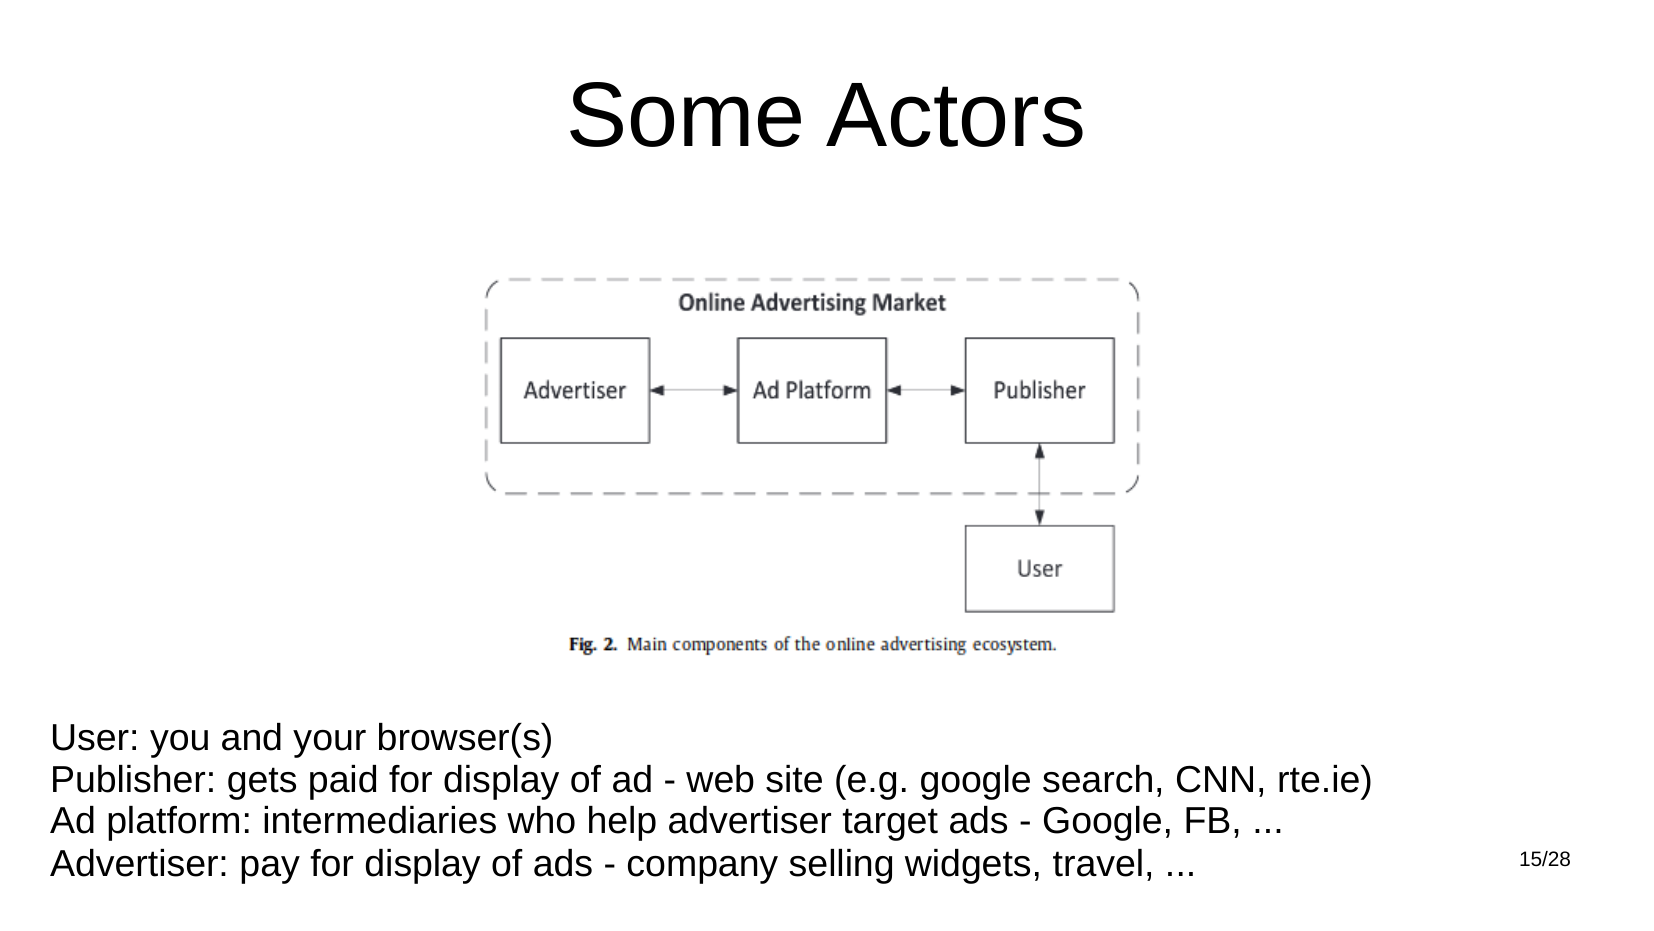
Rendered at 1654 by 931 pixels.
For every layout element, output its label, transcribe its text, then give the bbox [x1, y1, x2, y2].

picture [471, 261, 1192, 674]
title Some Actors [82, 37, 1571, 193]
text_box User: you and your browser(s) Publisher: gets paid for display of ad - web site (e.g. google search, CNN, rte.ie) Ad platform: intermediaries who help advertiser target ads - Google, FB, ... Advertiser: pay for display of ads - company selling widgets, travel, ... [35, 708, 1465, 931]
